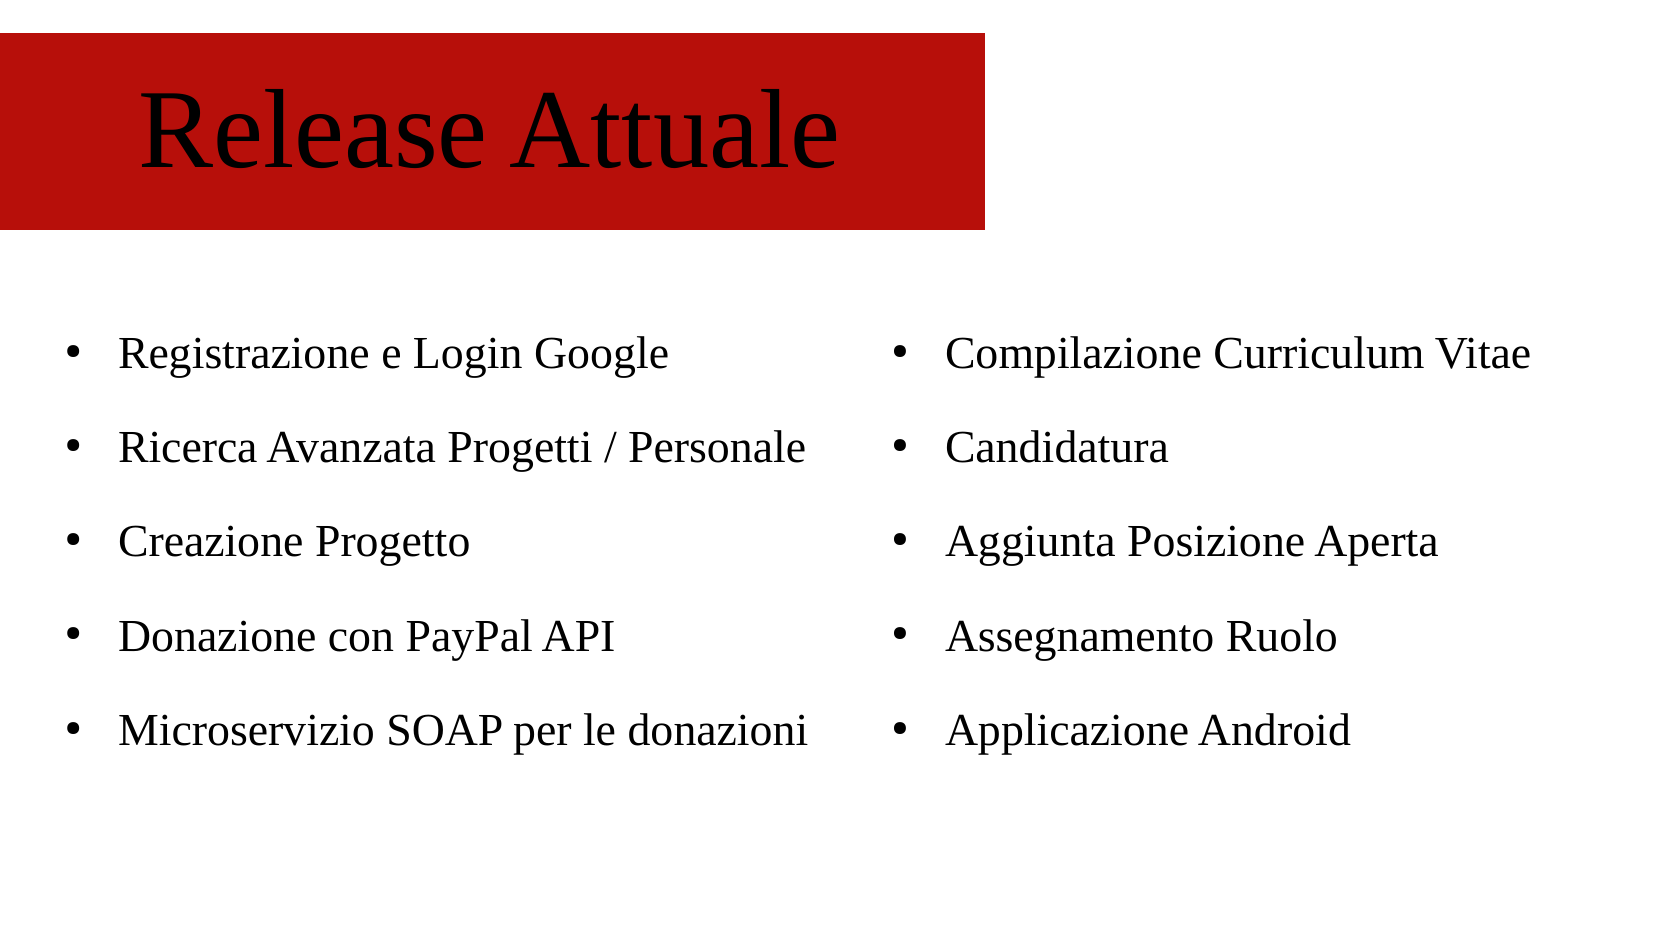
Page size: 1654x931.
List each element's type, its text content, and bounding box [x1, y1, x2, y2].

list Compilazione Curriculum Vitae Candidatura Aggiunta Posizione Aperta Assegnamento Ruolo Applicazione Android [874, 330, 1654, 931]
picture [0, 0, 1654, 931]
title Release Attuale [59, 51, 922, 208]
list Registrazione e Login Google Ricerca Avanzata Progetti / Personale Creazione Progetto Donazione con PayPal API Microservizio SOAP per le donazioni [47, 330, 874, 931]
